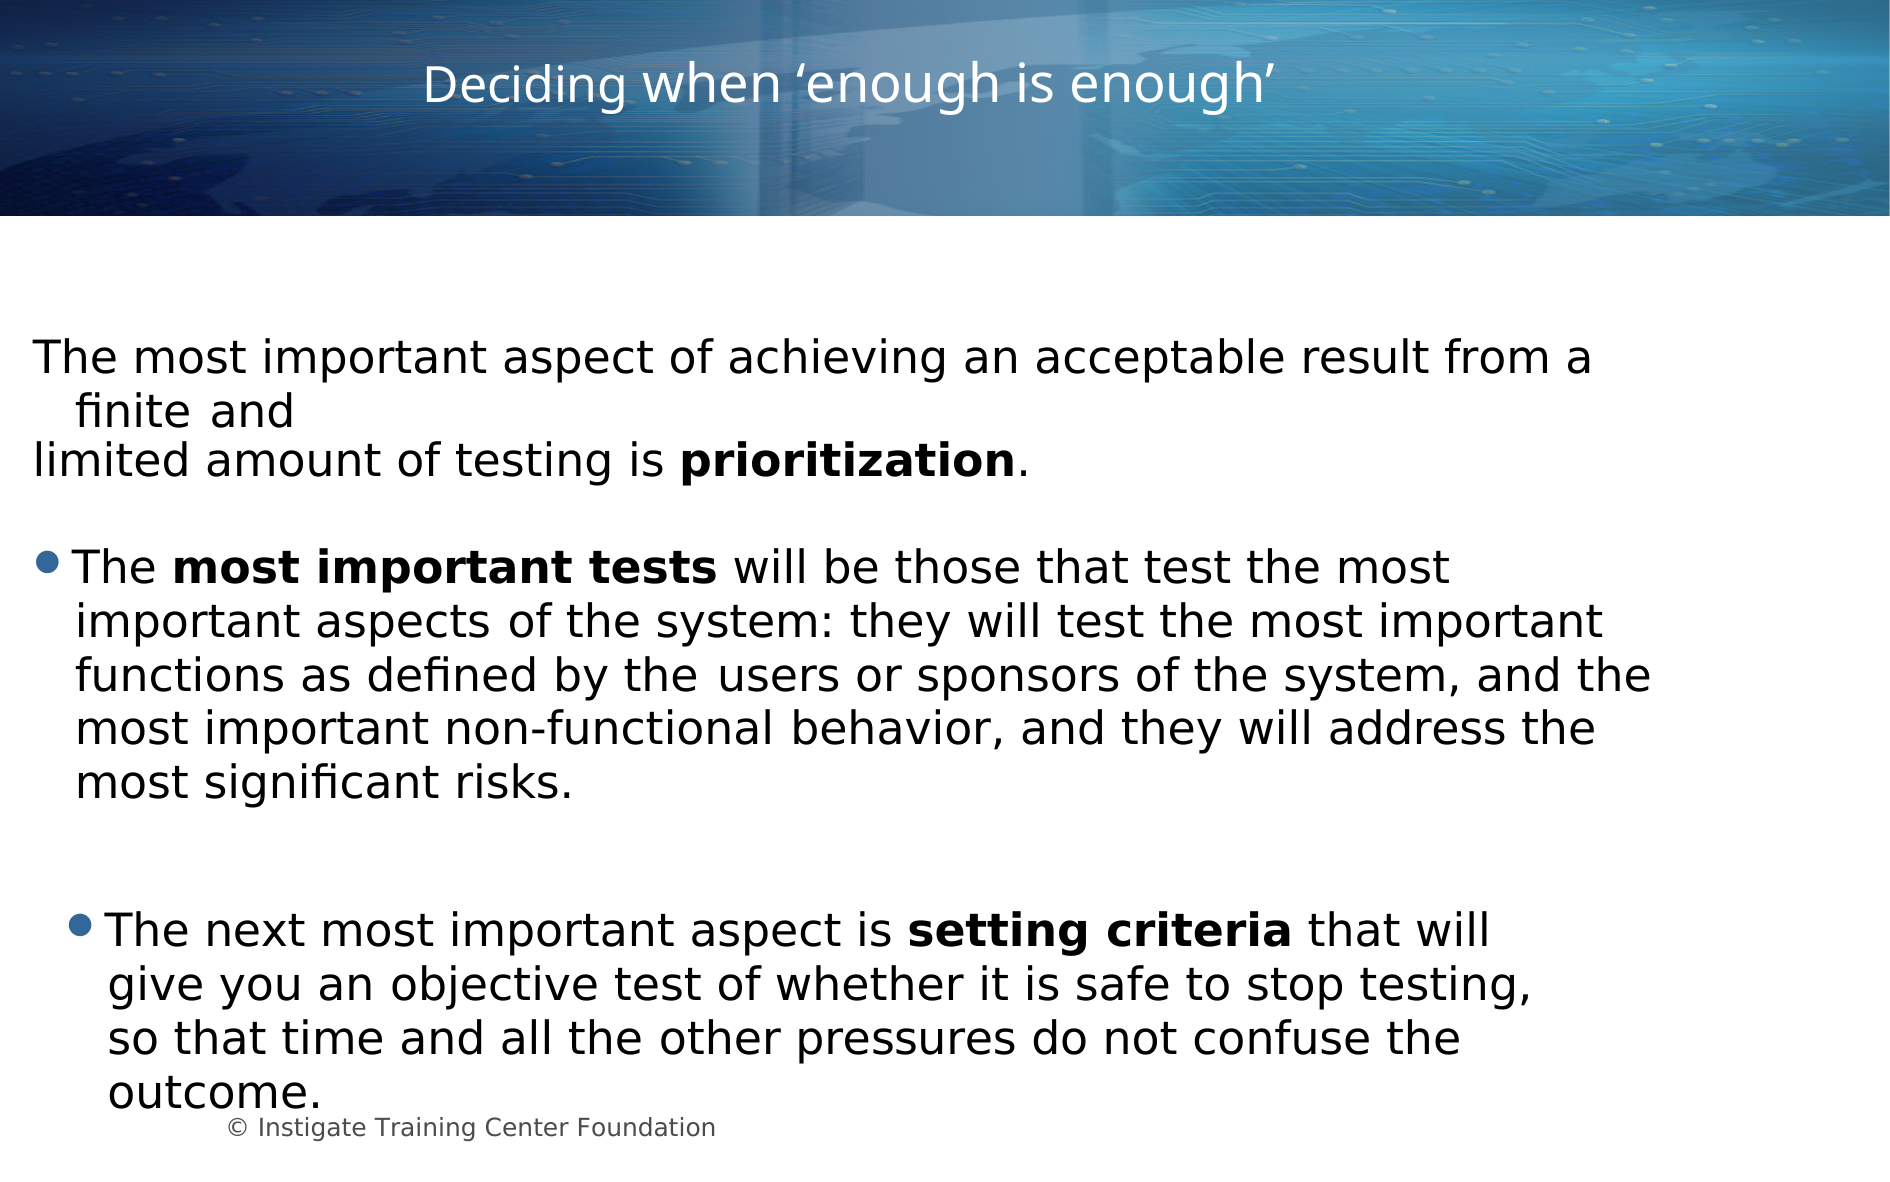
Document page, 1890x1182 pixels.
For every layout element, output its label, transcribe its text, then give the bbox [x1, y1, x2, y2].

subtitle Deciding when ‘enough is enough’ The most important aspect of achieving an acceptable result from a finite and limited amount of testing is prioritization. The most important tests will be those that test the most important aspects of the system: they will test the most important functions as defined by the users or sponsors of the system, and the most important non-functional behavior, and they will address the most significant risks. The next most important aspect is setting criteria that will give you an objective test of whether it is safe to stop testing, so that time and all the other pressures do not confuse the outcome. [0, 51, 1698, 1118]
picture [0, 0, 1890, 216]
